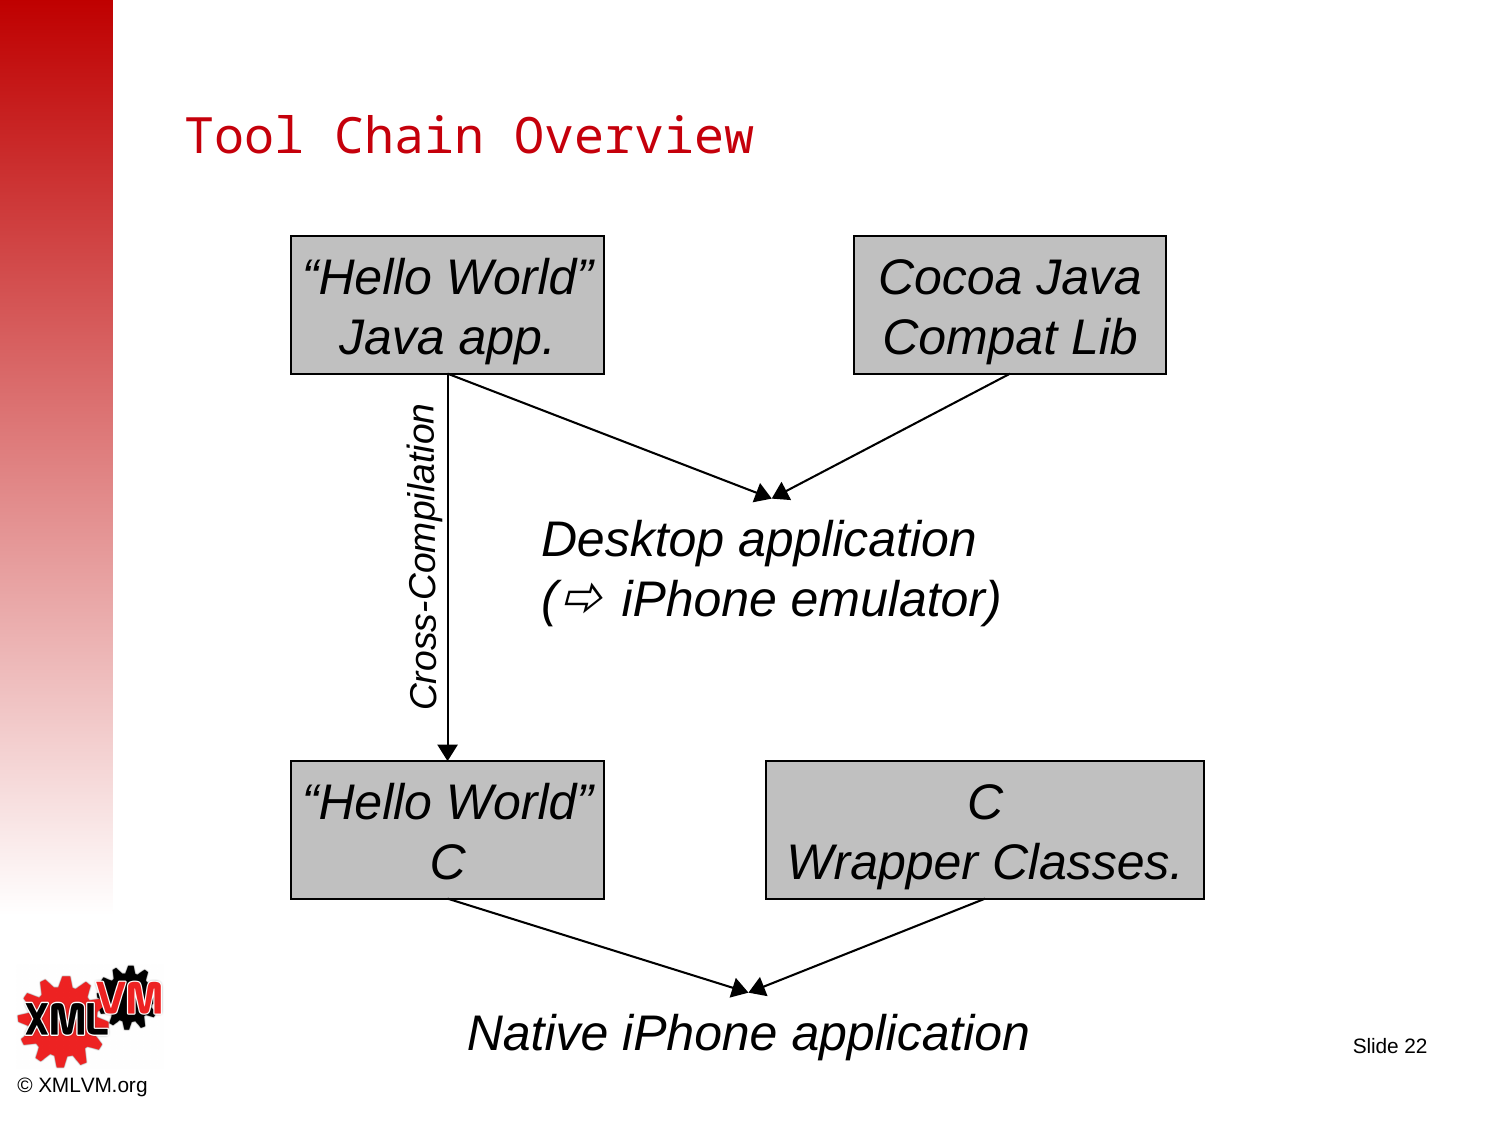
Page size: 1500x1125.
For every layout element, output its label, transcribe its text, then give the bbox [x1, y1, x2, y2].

title Tool Chain Overview [170, 67, 1447, 207]
text_box C Wrapper Classes. [766, 761, 1204, 899]
text_box “Hello World” C [291, 761, 604, 899]
text_box Native iPhone application [452, 992, 1045, 1069]
text_box “Hello World” Java app. [291, 236, 604, 374]
text_box Desktop application ( iPhone emulator) [526, 498, 1018, 635]
picture [16, 964, 164, 1069]
text_box Cocoa Java Compat Lib [853, 236, 1167, 374]
text_box Cross-Compilation [387, 388, 452, 727]
